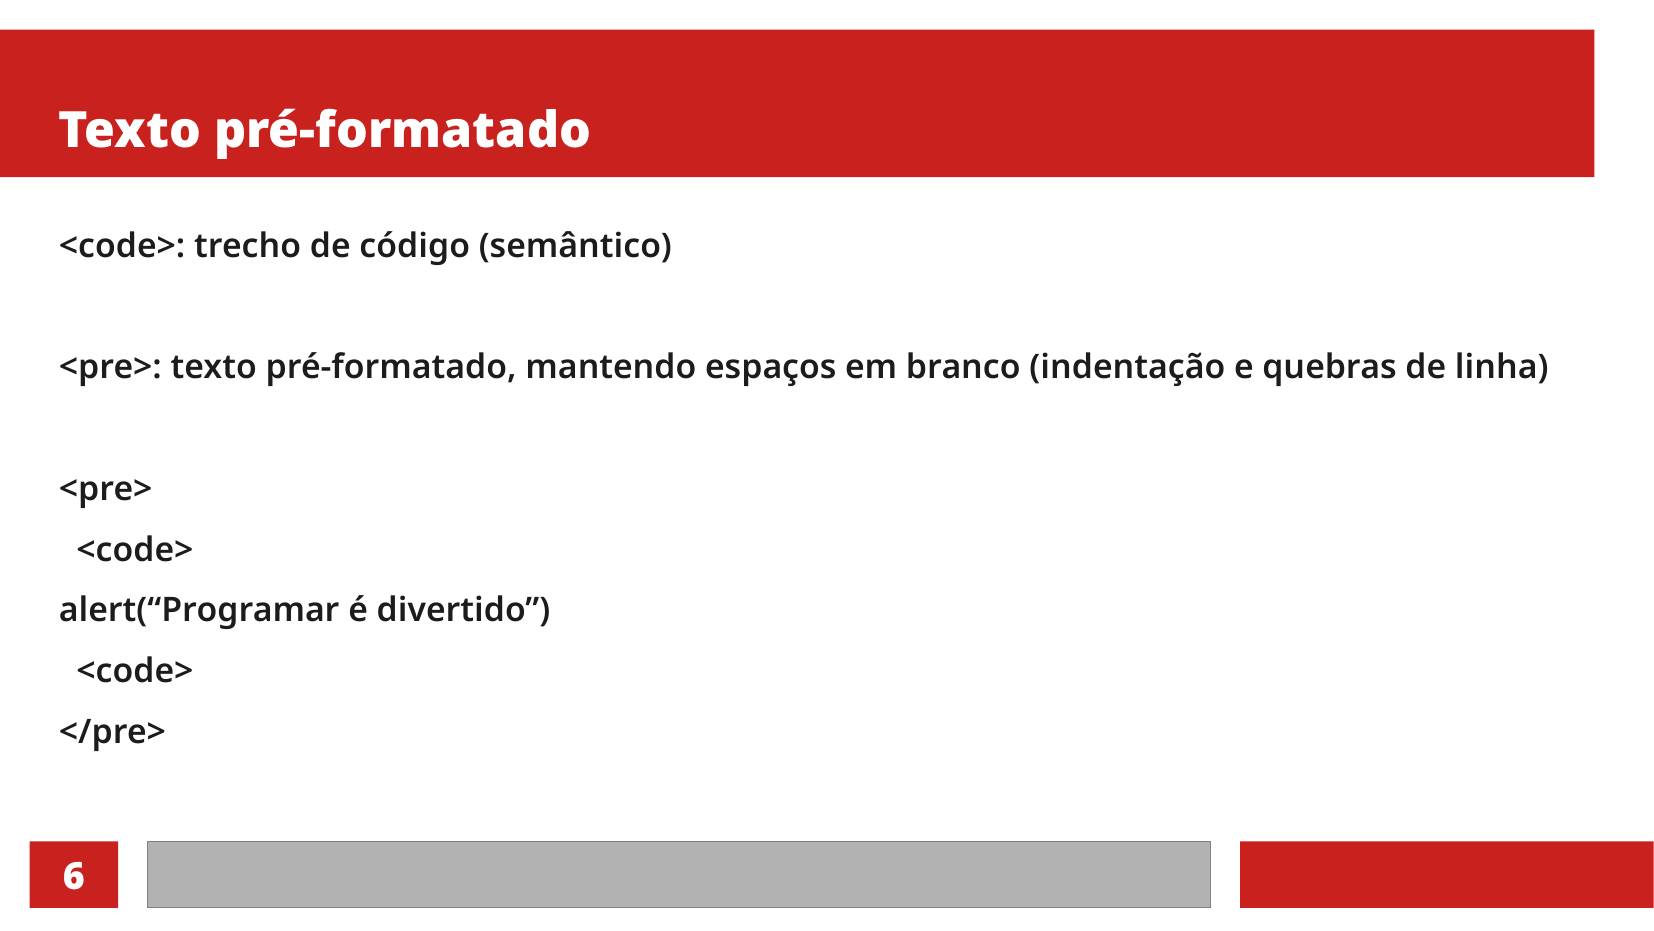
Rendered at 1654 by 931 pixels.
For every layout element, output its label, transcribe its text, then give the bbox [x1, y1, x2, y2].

title Texto pré-formatado [59, 44, 1595, 163]
list <code>: trecho de código (semântico) <pre>: texto pré-formatado, mantendo espaços em branco (indentação e quebras de linha) <pre> <code> alert(“Programar é divertido”) <code> </pre> [59, 221, 1565, 798]
